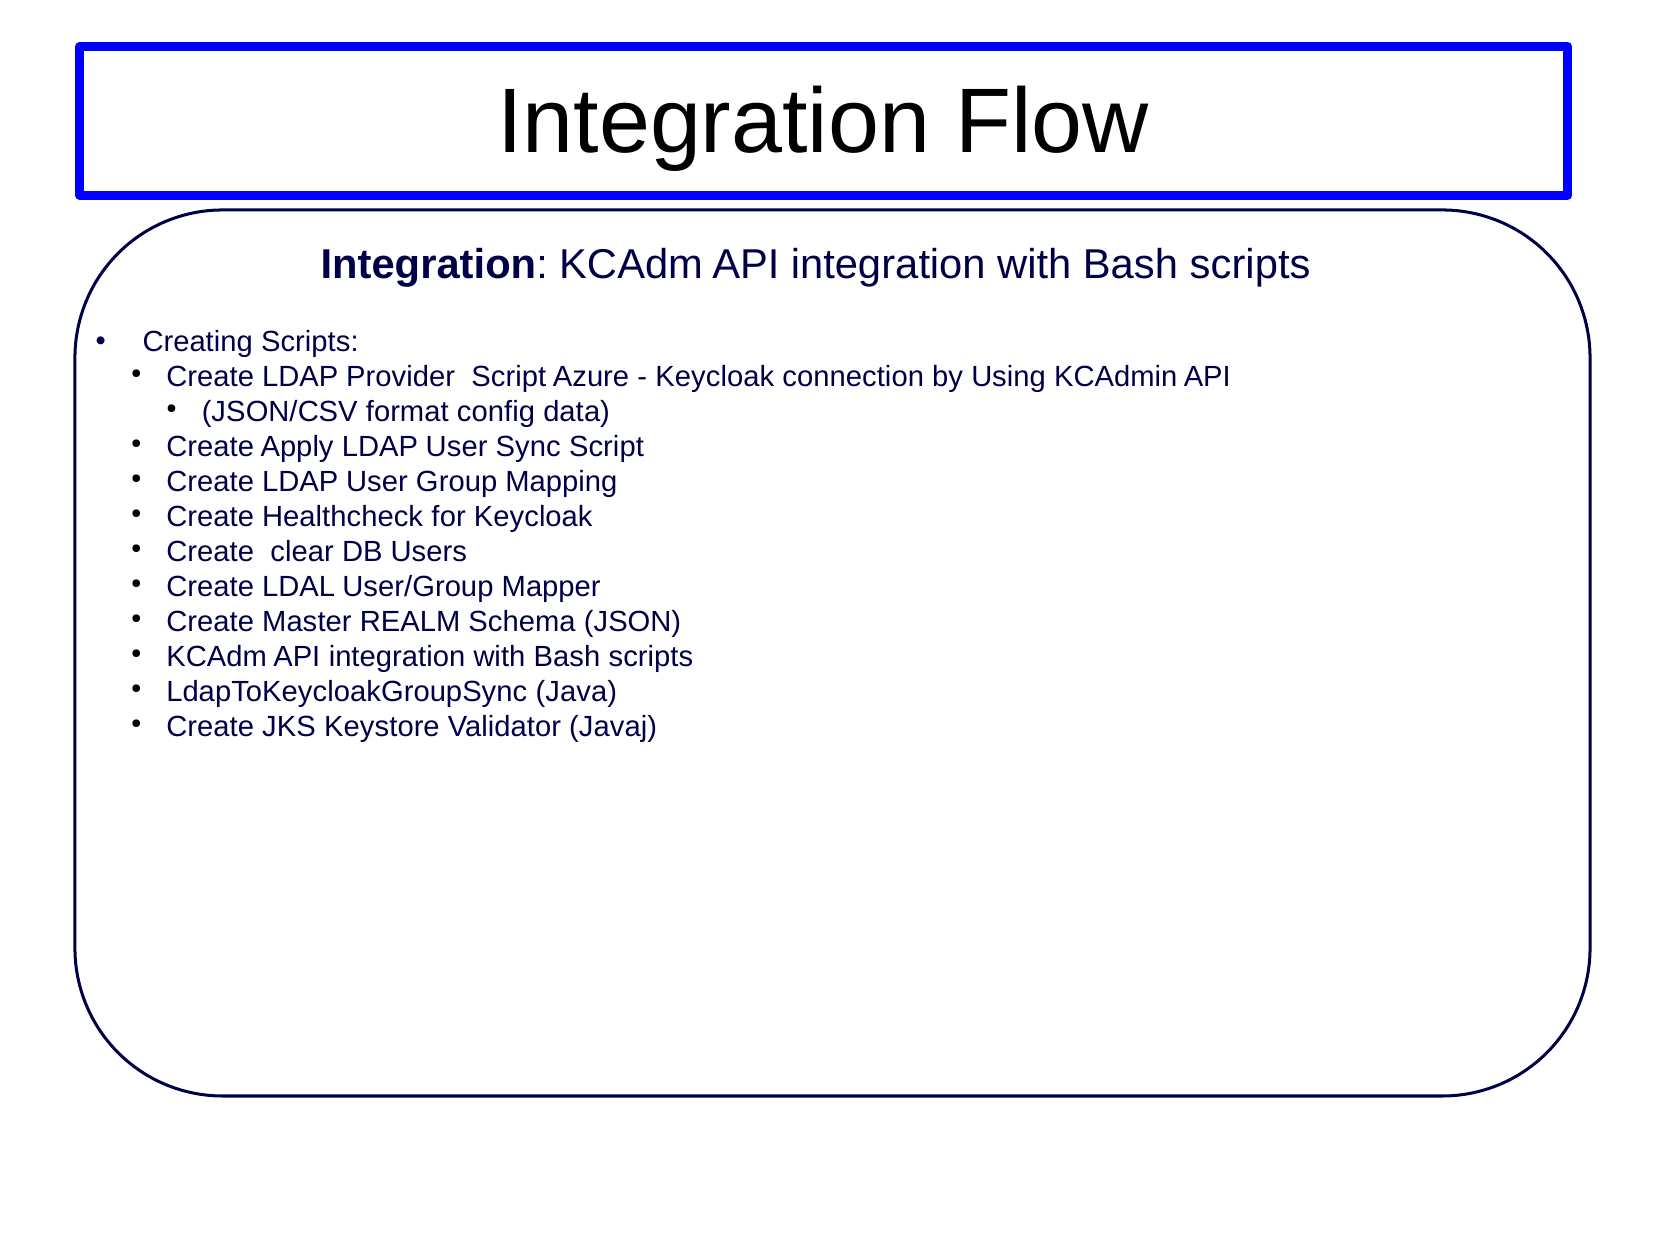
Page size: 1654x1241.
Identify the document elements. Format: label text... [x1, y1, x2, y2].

text_box Integration: KCAdm API integration with Bash scripts Creating Scripts: Create LDAP Provider Script Azure - Keycloak connection by Using KCAdmin API (JSON/CSV format config data) Create Apply LDAP User Sync Script Create LDAP User Group Mapping Create Healthcheck for Keycloak Create clear DB Users Create LDAL User/Group Mapper Create Master REALM Schema (JSON) KCAdm API integration with Bash scripts LdapToKeycloakGroupSync (Java) Create JKS Keystore Validator (Javaj) [80, 229, 1545, 785]
title Integration Flow [79, 46, 1568, 196]
